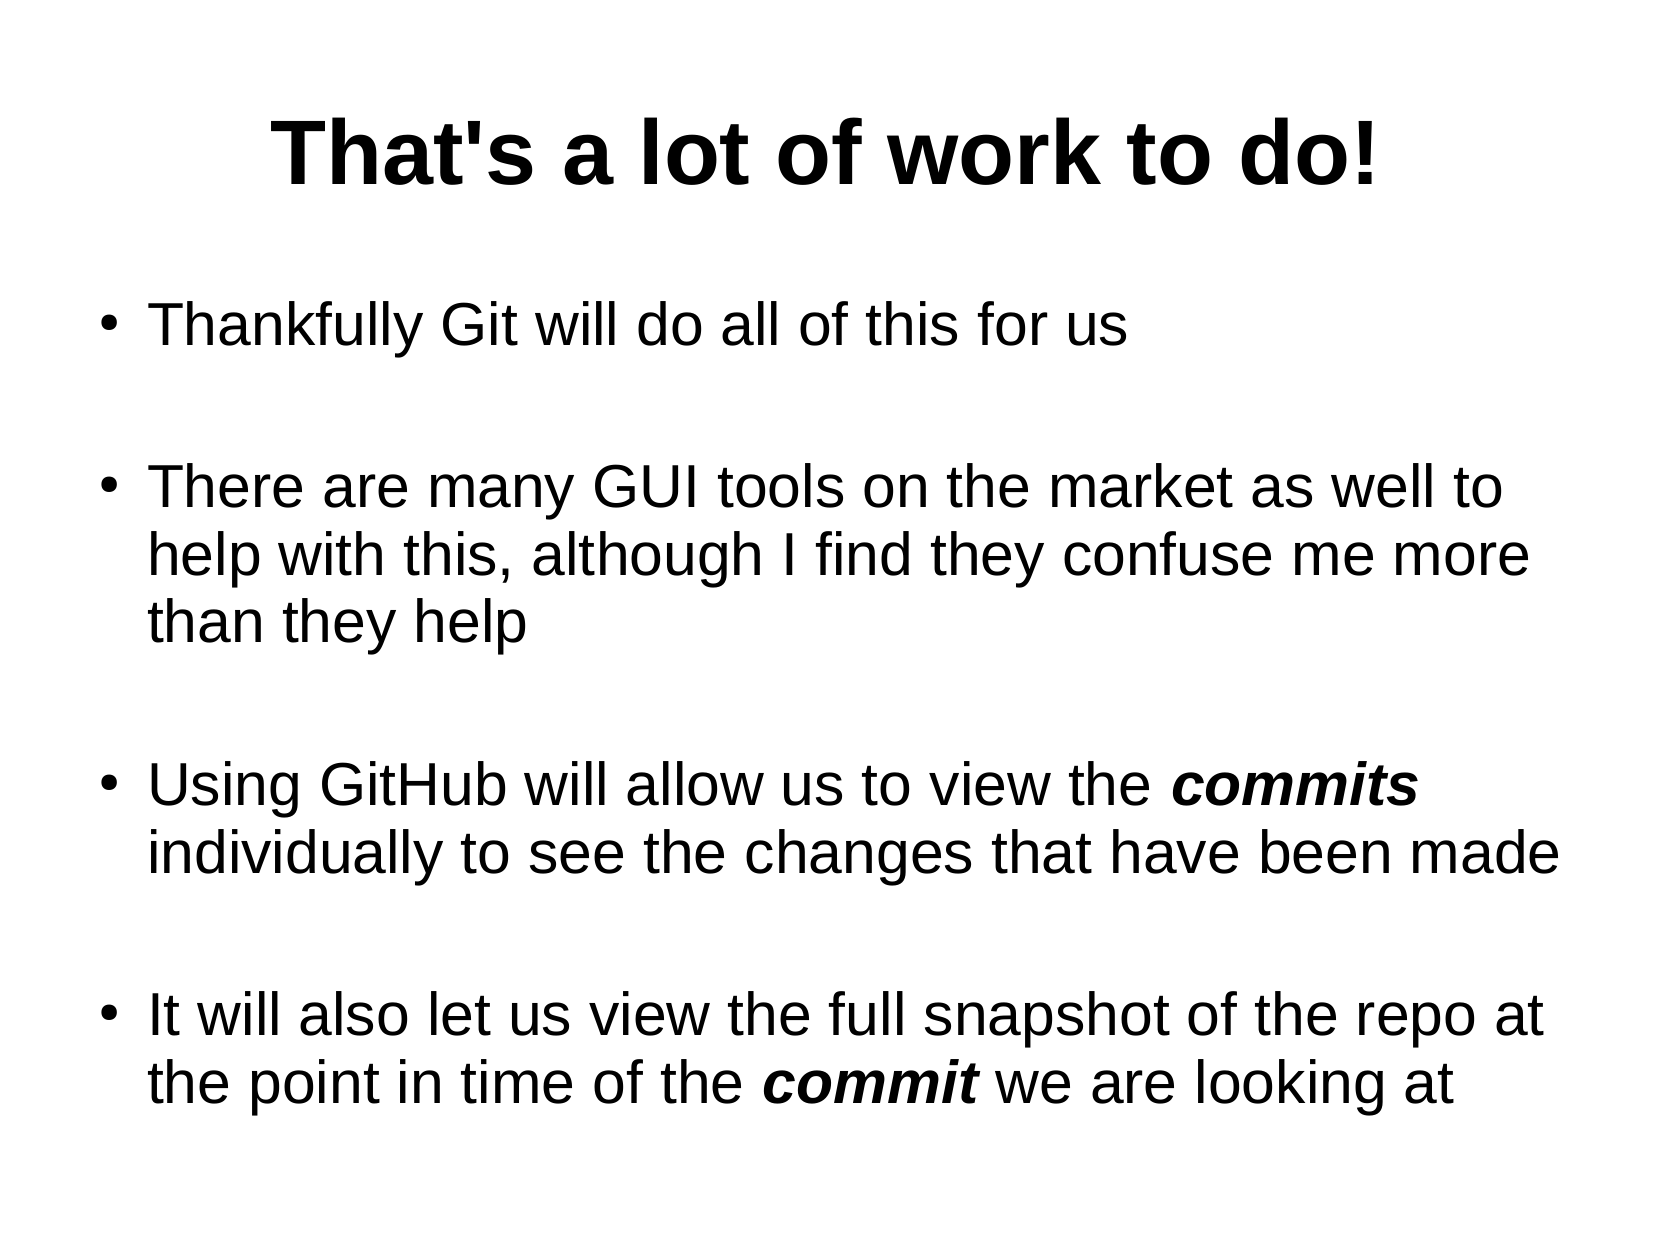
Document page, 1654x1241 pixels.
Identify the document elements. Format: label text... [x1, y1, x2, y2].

list Thankfully Git will do all of this for us There are many GUI tools on the market as well to help with this, although I find they confuse me more than they help Using GitHub will allow us to view the commits individually to see the changes that have been made It will also let us view the full snapshot of the repo at the point in time of the commit we are looking at [82, 290, 1571, 1182]
title That's a lot of work to do! [82, 49, 1571, 257]
